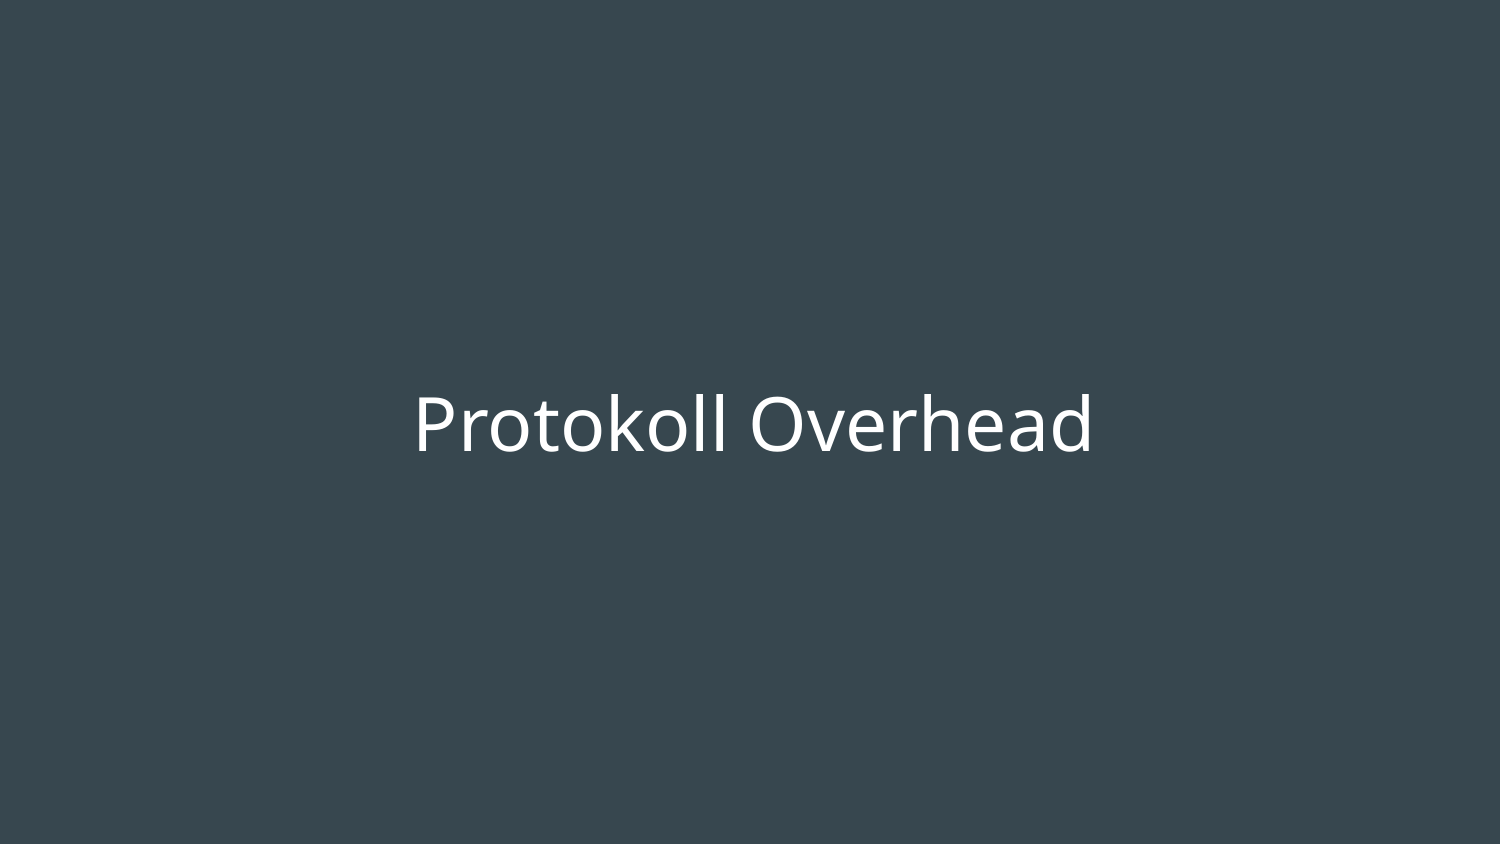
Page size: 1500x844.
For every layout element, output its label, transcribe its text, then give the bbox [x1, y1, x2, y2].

title Protokoll Overhead [110, 351, 1399, 493]
